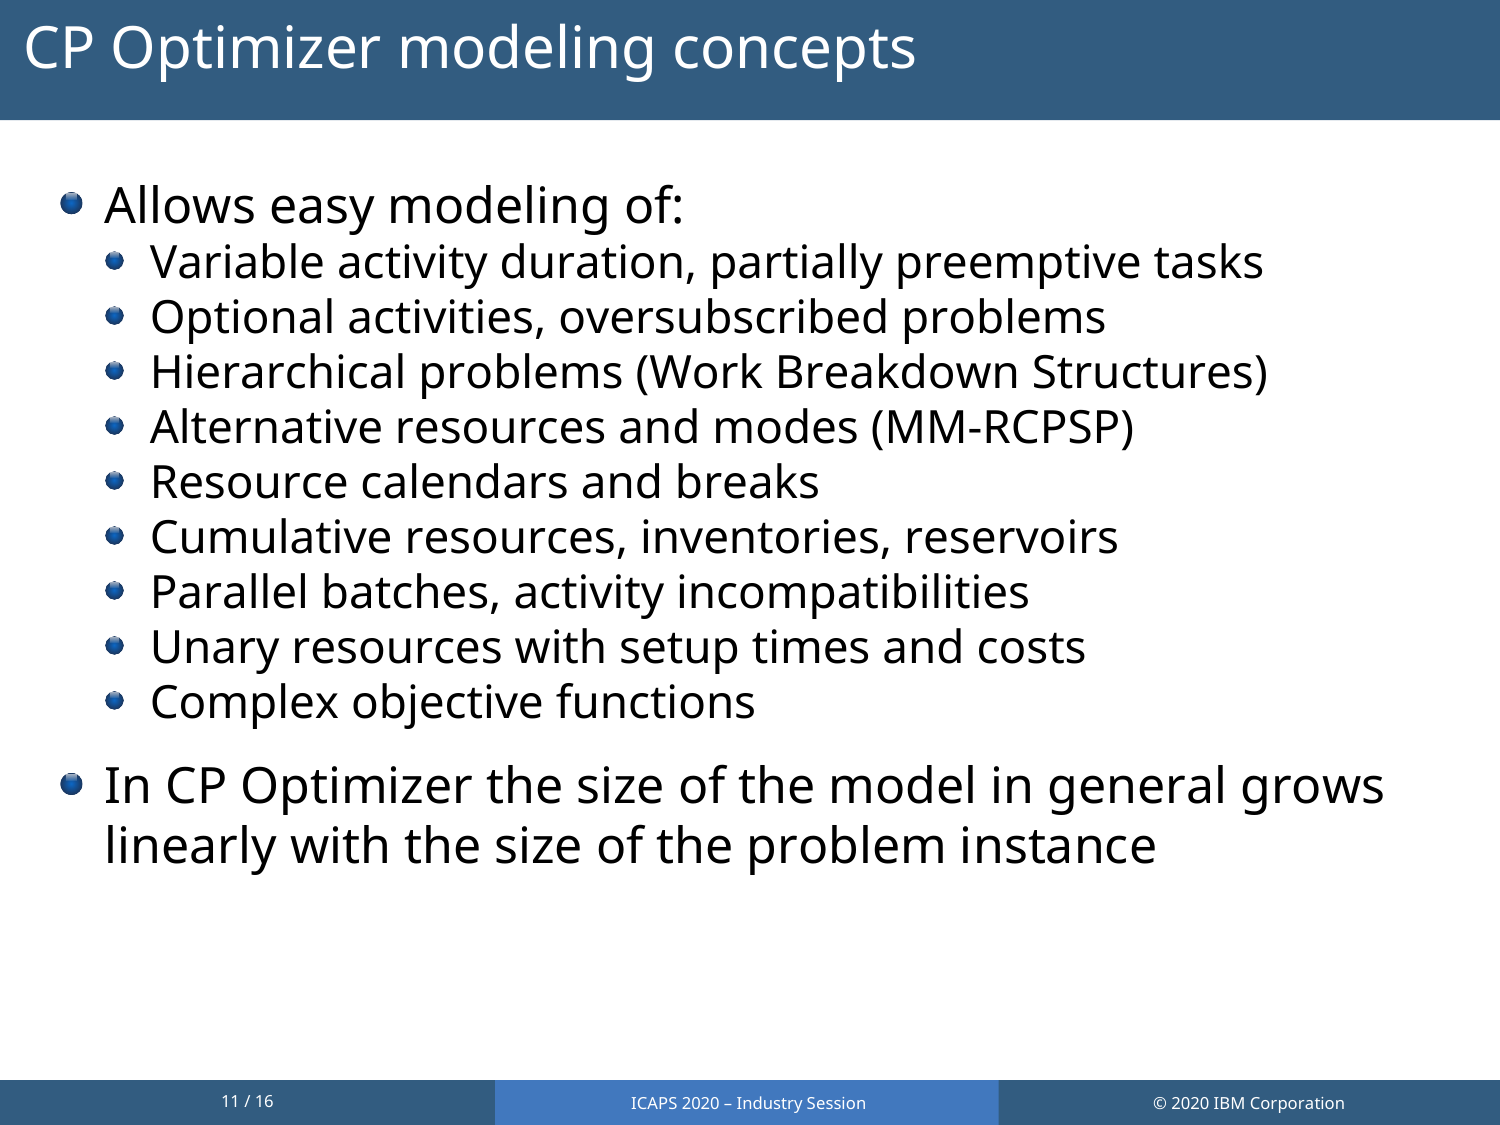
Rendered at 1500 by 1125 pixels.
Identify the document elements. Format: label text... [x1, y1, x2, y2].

list Allows easy modeling of: Variable activity duration, partially preemptive tasks Optional activities, oversubscribed problems Hierarchical problems (Work Breakdown Structures) Alternative resources and modes (MM-RCPSP) Resource calendars and breaks Cumulative resources, inventories, reservoirs Parallel batches, activity incompatibilities Unary resources with setup times and costs Complex objective functions In CP Optimizer the size of the model in general grows linearly with the size of the problem instance [45, 165, 1441, 1036]
title CP Optimizer modeling concepts [0, 0, 1500, 121]
